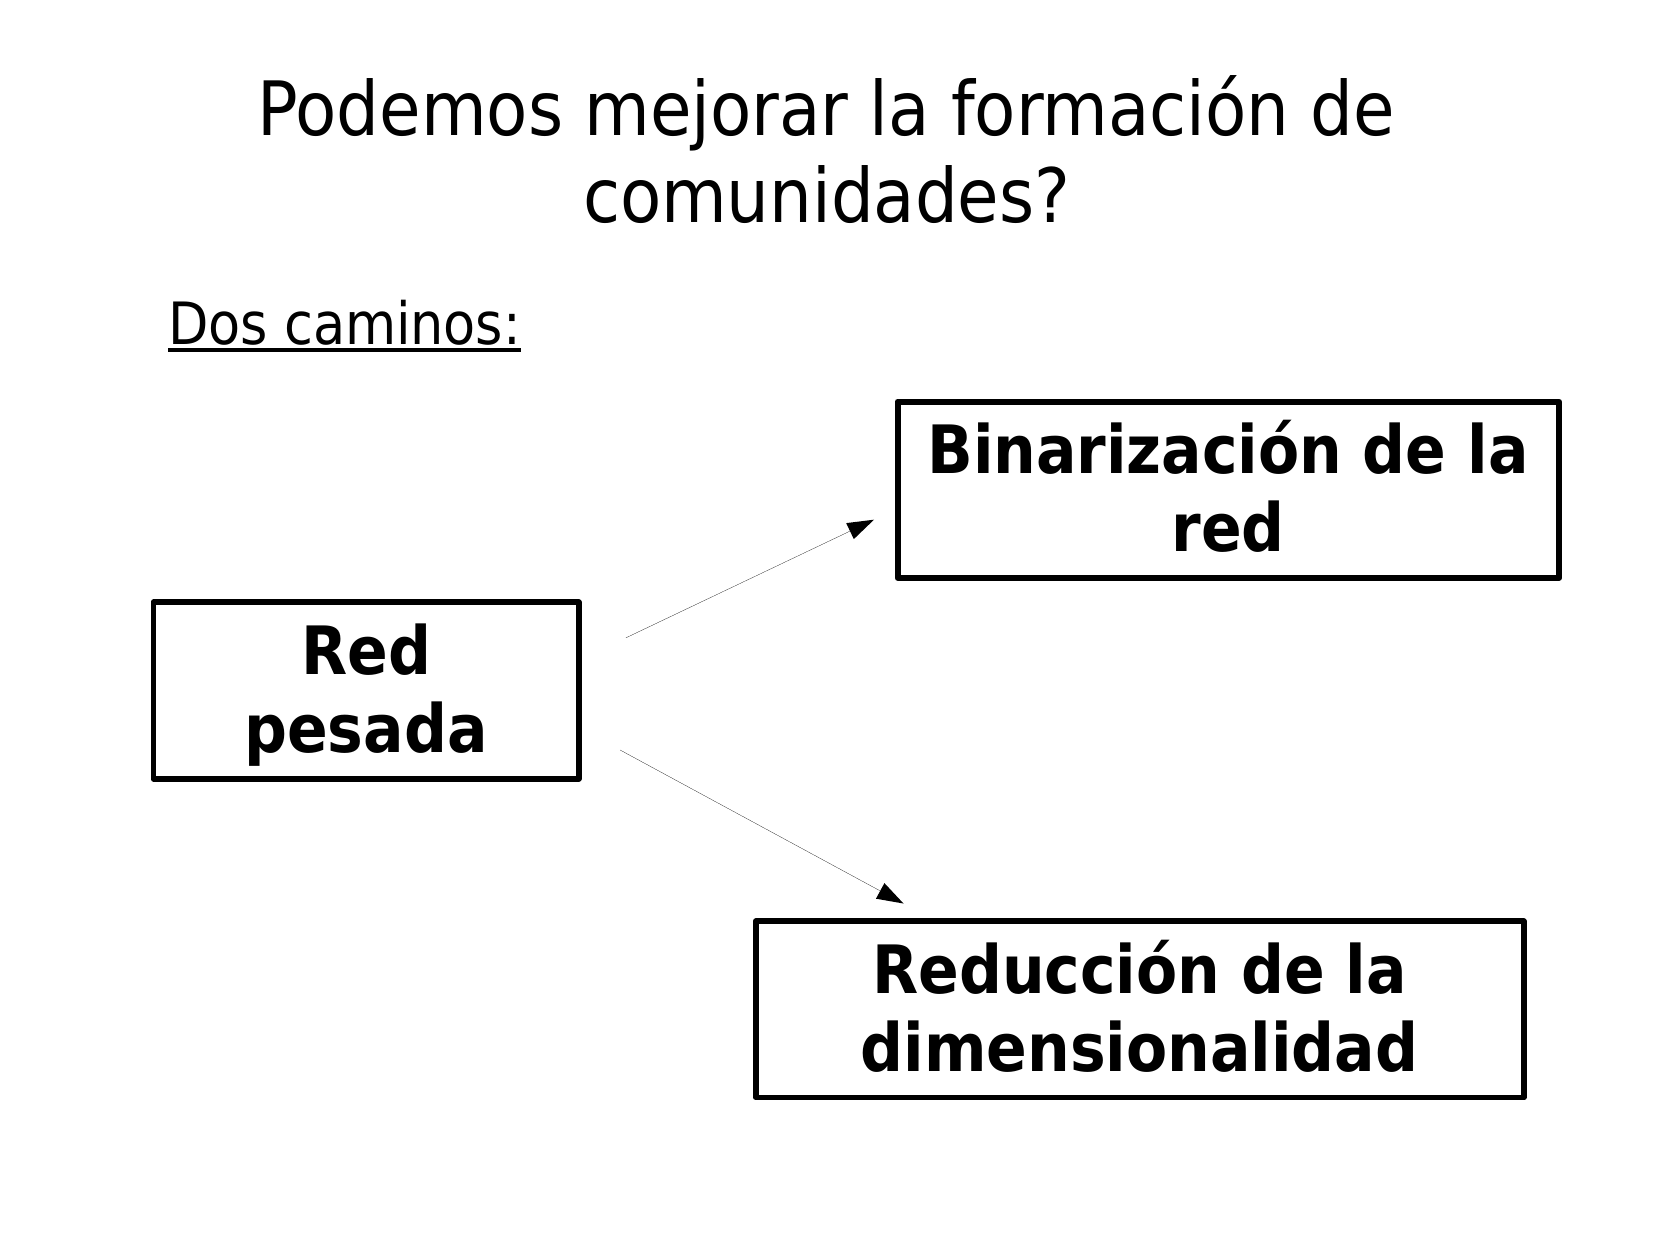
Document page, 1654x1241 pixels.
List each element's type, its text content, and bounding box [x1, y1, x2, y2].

text_box Binarización de la red [897, 401, 1560, 578]
text_box Red pesada [153, 602, 579, 779]
text_box Reducción de la dimensionalidad [755, 921, 1524, 1098]
title Podemos mejorar la formación de comunidades? [82, 49, 1571, 257]
text_box Dos caminos: [153, 283, 1359, 367]
